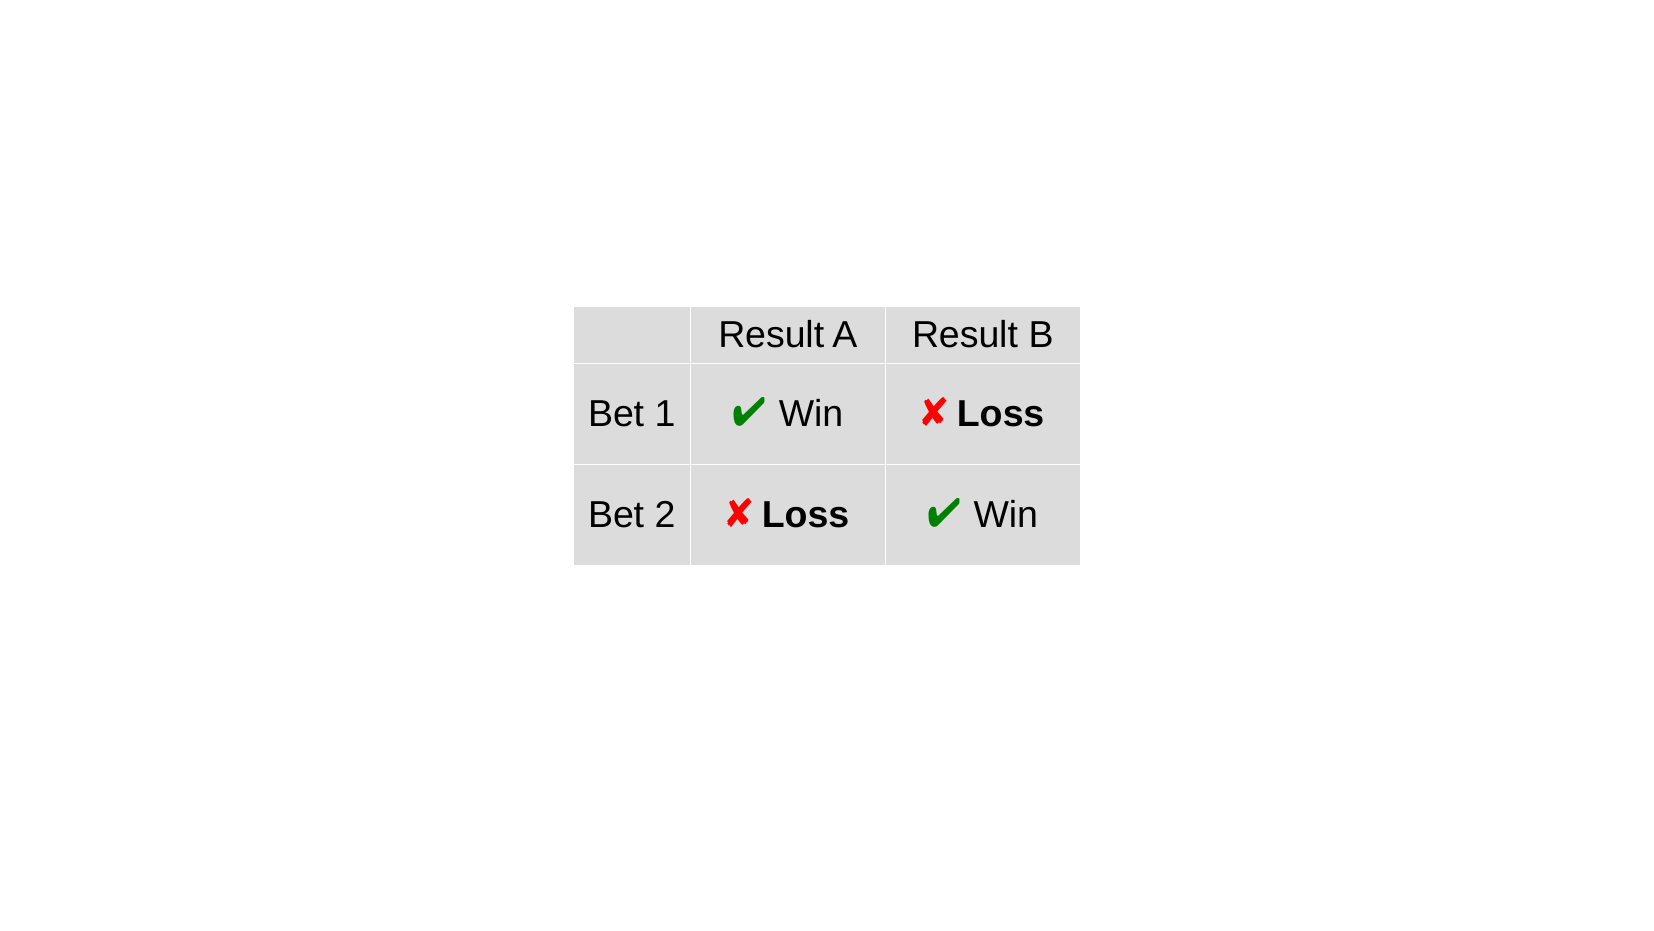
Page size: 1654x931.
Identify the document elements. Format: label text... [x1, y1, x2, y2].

table_header Result B [886, 307, 1080, 363]
table_cell Win [886, 465, 1080, 565]
table_header [574, 307, 690, 363]
table_cell Bet 2 [574, 465, 690, 565]
table_cell Loss [886, 364, 1080, 464]
table_header Result A [691, 307, 885, 363]
table_cell Win [691, 364, 885, 464]
table_cell Loss [691, 465, 885, 565]
table_cell Bet 1 [574, 364, 690, 464]
